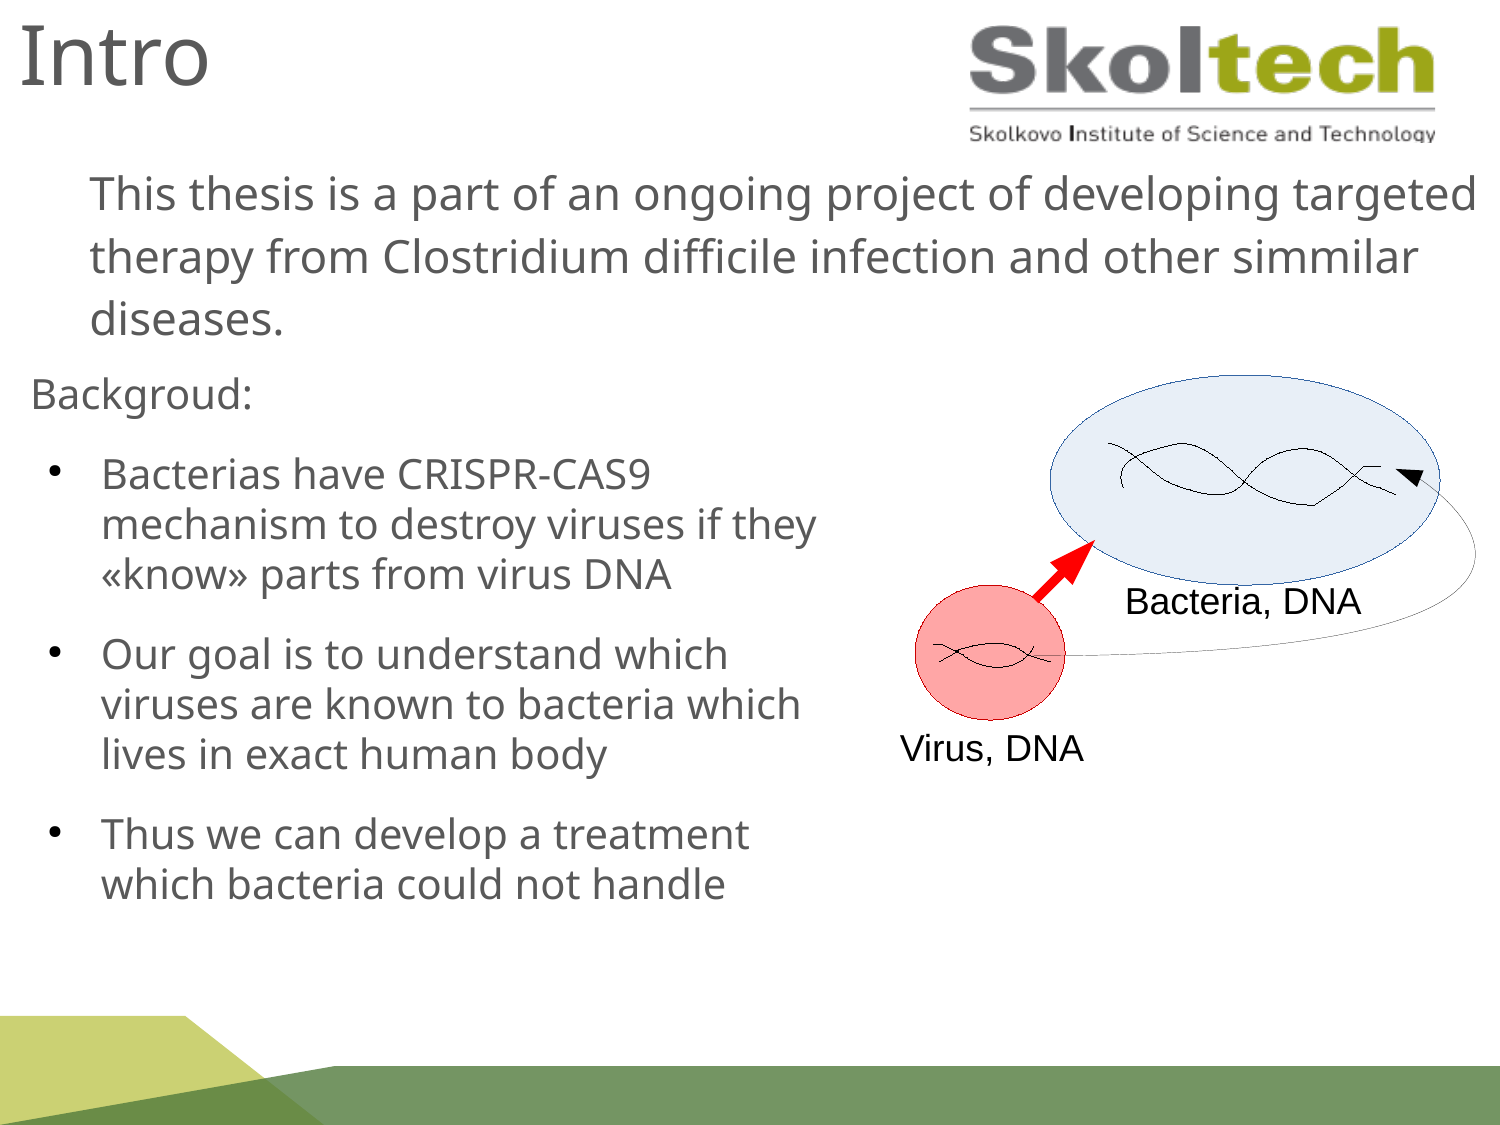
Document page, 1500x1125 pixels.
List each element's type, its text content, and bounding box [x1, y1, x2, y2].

title Intro [4, 0, 391, 105]
text_box This thesis is a part of an ongoing project of developing targeted therapy from Clostridium difficile infection and other simmilar diseases. [74, 154, 1500, 330]
text_box [915, 585, 1066, 720]
text_box [1050, 375, 1441, 573]
text_box Bacteria, DNA [1110, 573, 1381, 631]
text_box Virus, DNA [885, 720, 1111, 777]
list Backgroud: Bacterias have CRISPR-CAS9 mechanism to destroy viruses if they «know» parts from virus DNA Our goal is to understand which viruses are known to bacteria which lives in exact human body Thus we can develop a treatment which bacteria could not handle [15, 360, 841, 976]
